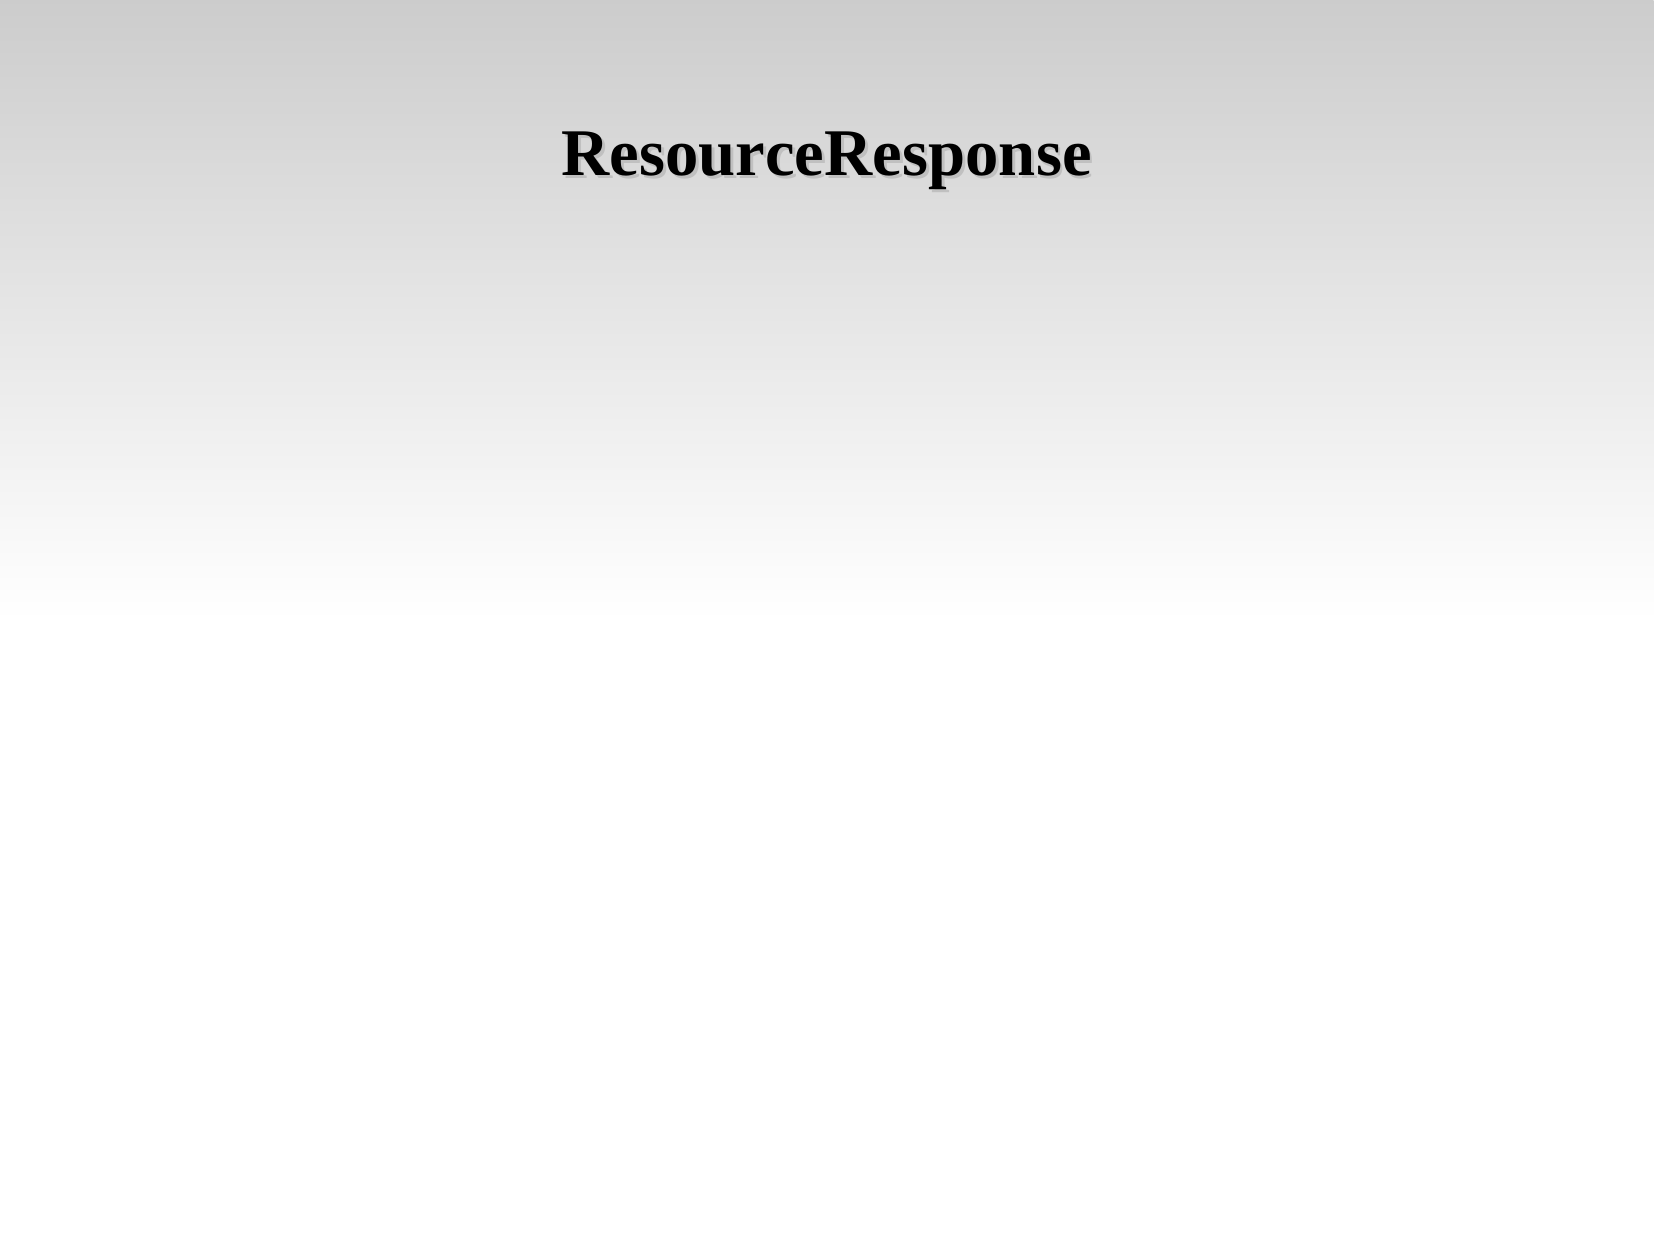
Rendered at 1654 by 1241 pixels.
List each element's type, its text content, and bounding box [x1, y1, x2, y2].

title ResourceResponse [82, 56, 1571, 250]
